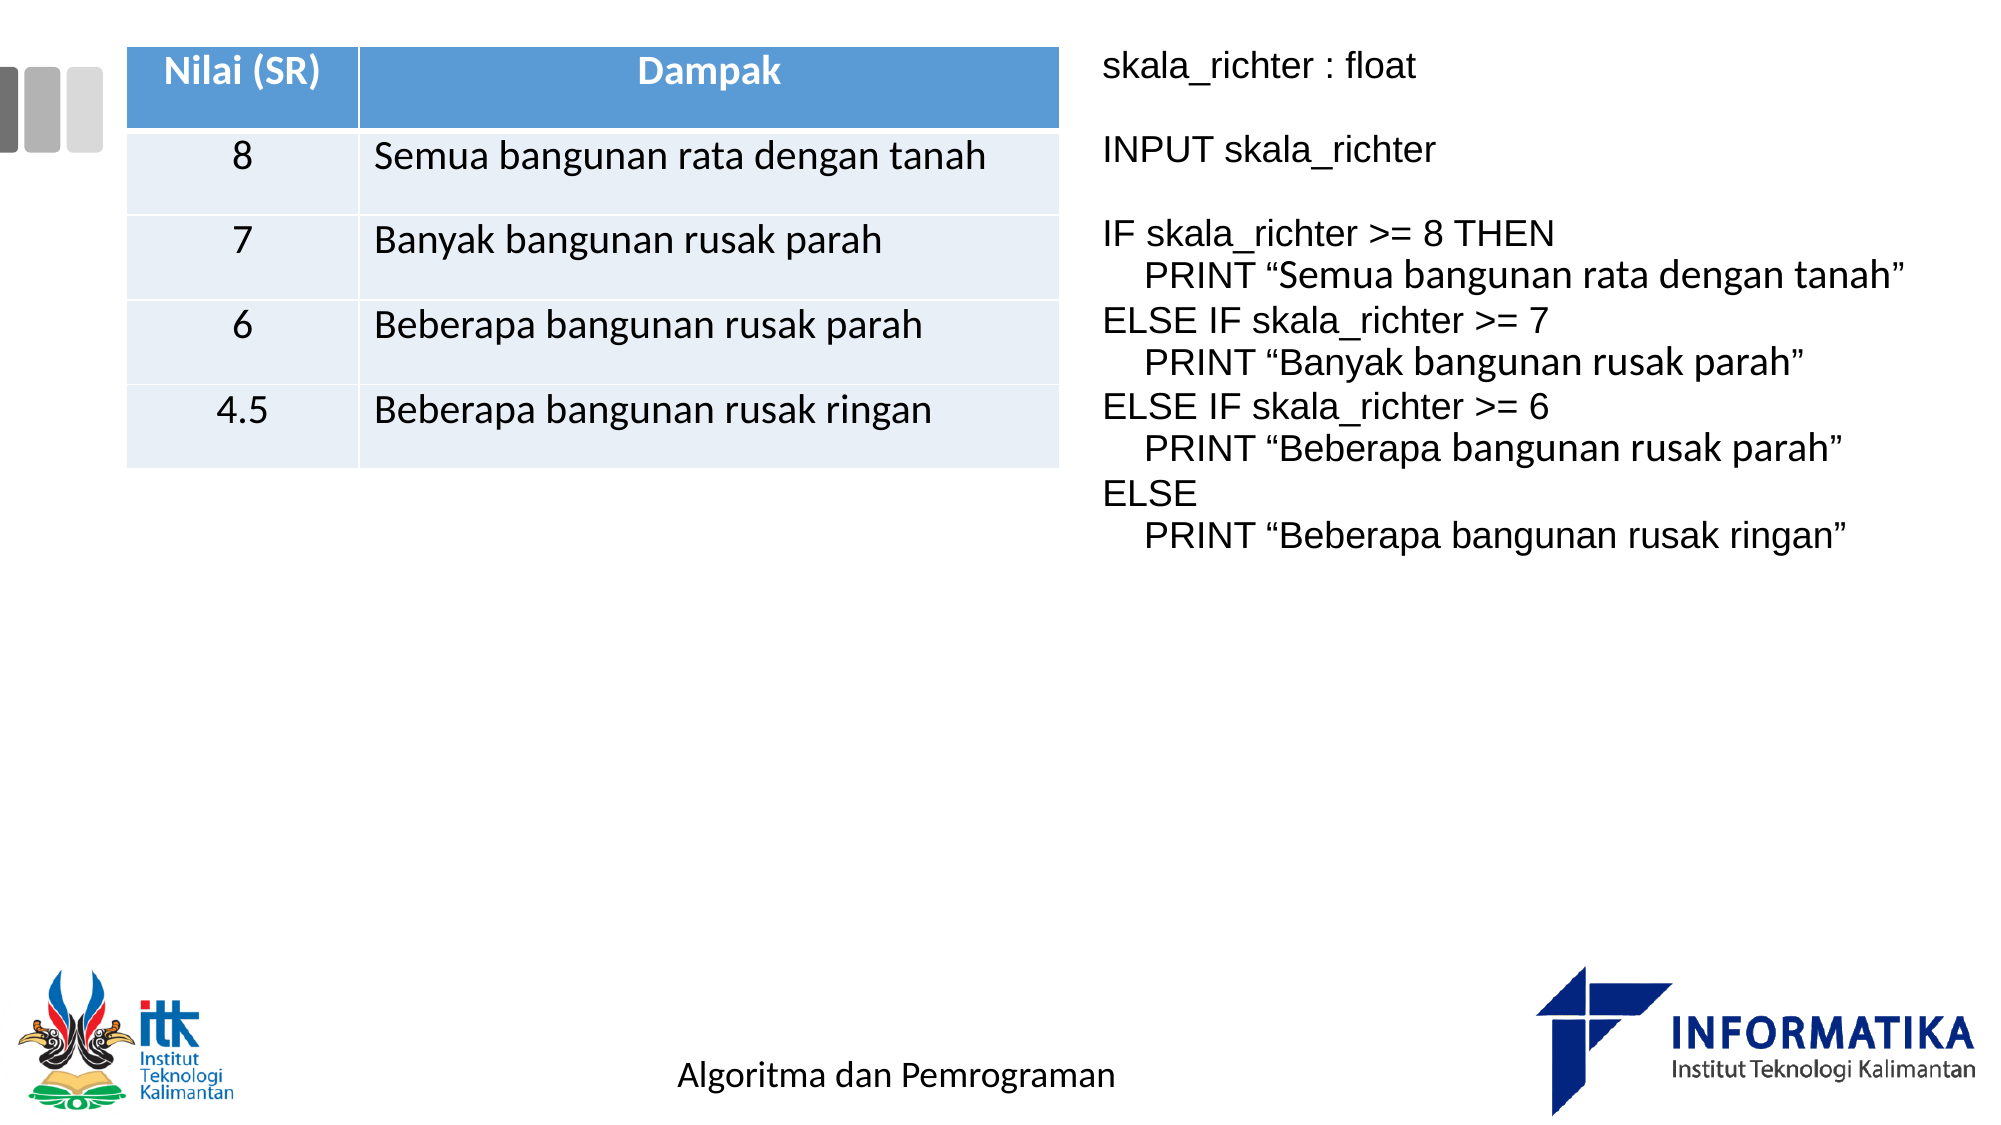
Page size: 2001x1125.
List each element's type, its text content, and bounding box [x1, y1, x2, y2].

table_cell Beberapa bangunan rusak parah [360, 301, 1059, 384]
table_cell 6 [127, 301, 358, 384]
text_box skala_richter : float INPUT skala_richter IF skala_richter >= 8 THEN PRINT “Semua bangunan rata dengan tanah” ELSE IF skala_richter >= 7 PRINT “Banyak bangunan rusak parah” ELSE IF skala_richter >= 6 PRINT “Beberapa bangunan rusak parah” ELSE PRINT “Beberapa bangunan rusak ringan” [1087, 37, 1951, 788]
table_cell 8 [127, 134, 358, 214]
table_header Nilai (SR) [127, 47, 358, 128]
text_box Algoritma dan Pemrograman [662, 1042, 1338, 1103]
picture [1534, 965, 1976, 1118]
table_cell 4.5 [127, 385, 358, 468]
table_cell 7 [127, 216, 358, 299]
table_cell Banyak bangunan rusak parah [360, 216, 1059, 299]
table_header Dampak [360, 47, 1059, 128]
picture [0, 935, 252, 1125]
table_cell Beberapa bangunan rusak ringan [360, 385, 1059, 468]
table_cell Semua bangunan rata dengan tanah [360, 134, 1059, 214]
